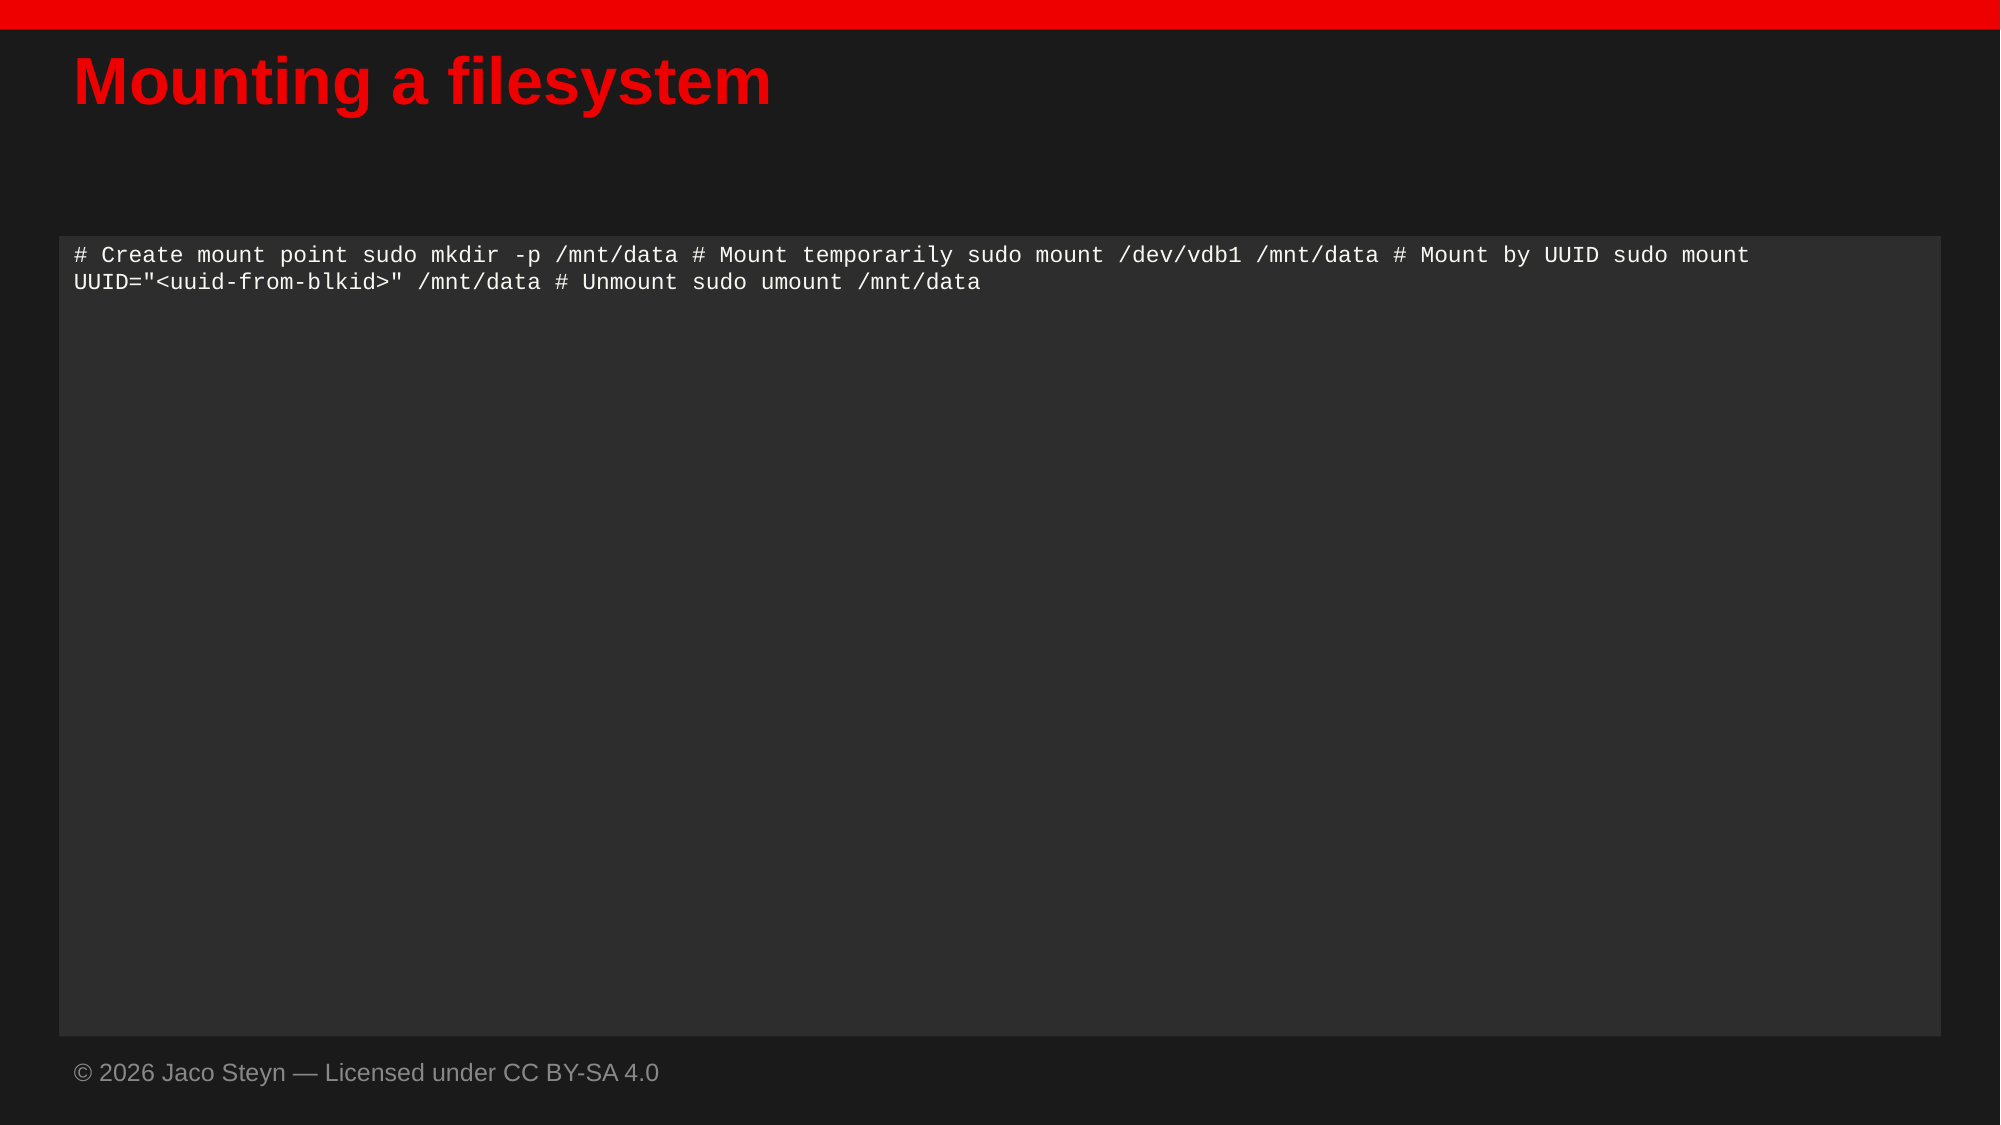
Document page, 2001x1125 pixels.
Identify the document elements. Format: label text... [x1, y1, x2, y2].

text_box Mounting a filesystem [59, 36, 1942, 208]
text_box # Create mount point sudo mkdir -p /mnt/data # Mount temporarily sudo mount /dev/vdb1 /mnt/data # Mount by UUID sudo mount UUID="<uuid-from-blkid>" /mnt/data # Unmount sudo umount /mnt/data [59, 236, 1942, 1037]
text_box © 2026 Jaco Steyn — Licensed under CC BY-SA 4.0 [59, 1051, 1942, 1093]
text_box [0, 0, 2001, 30]
